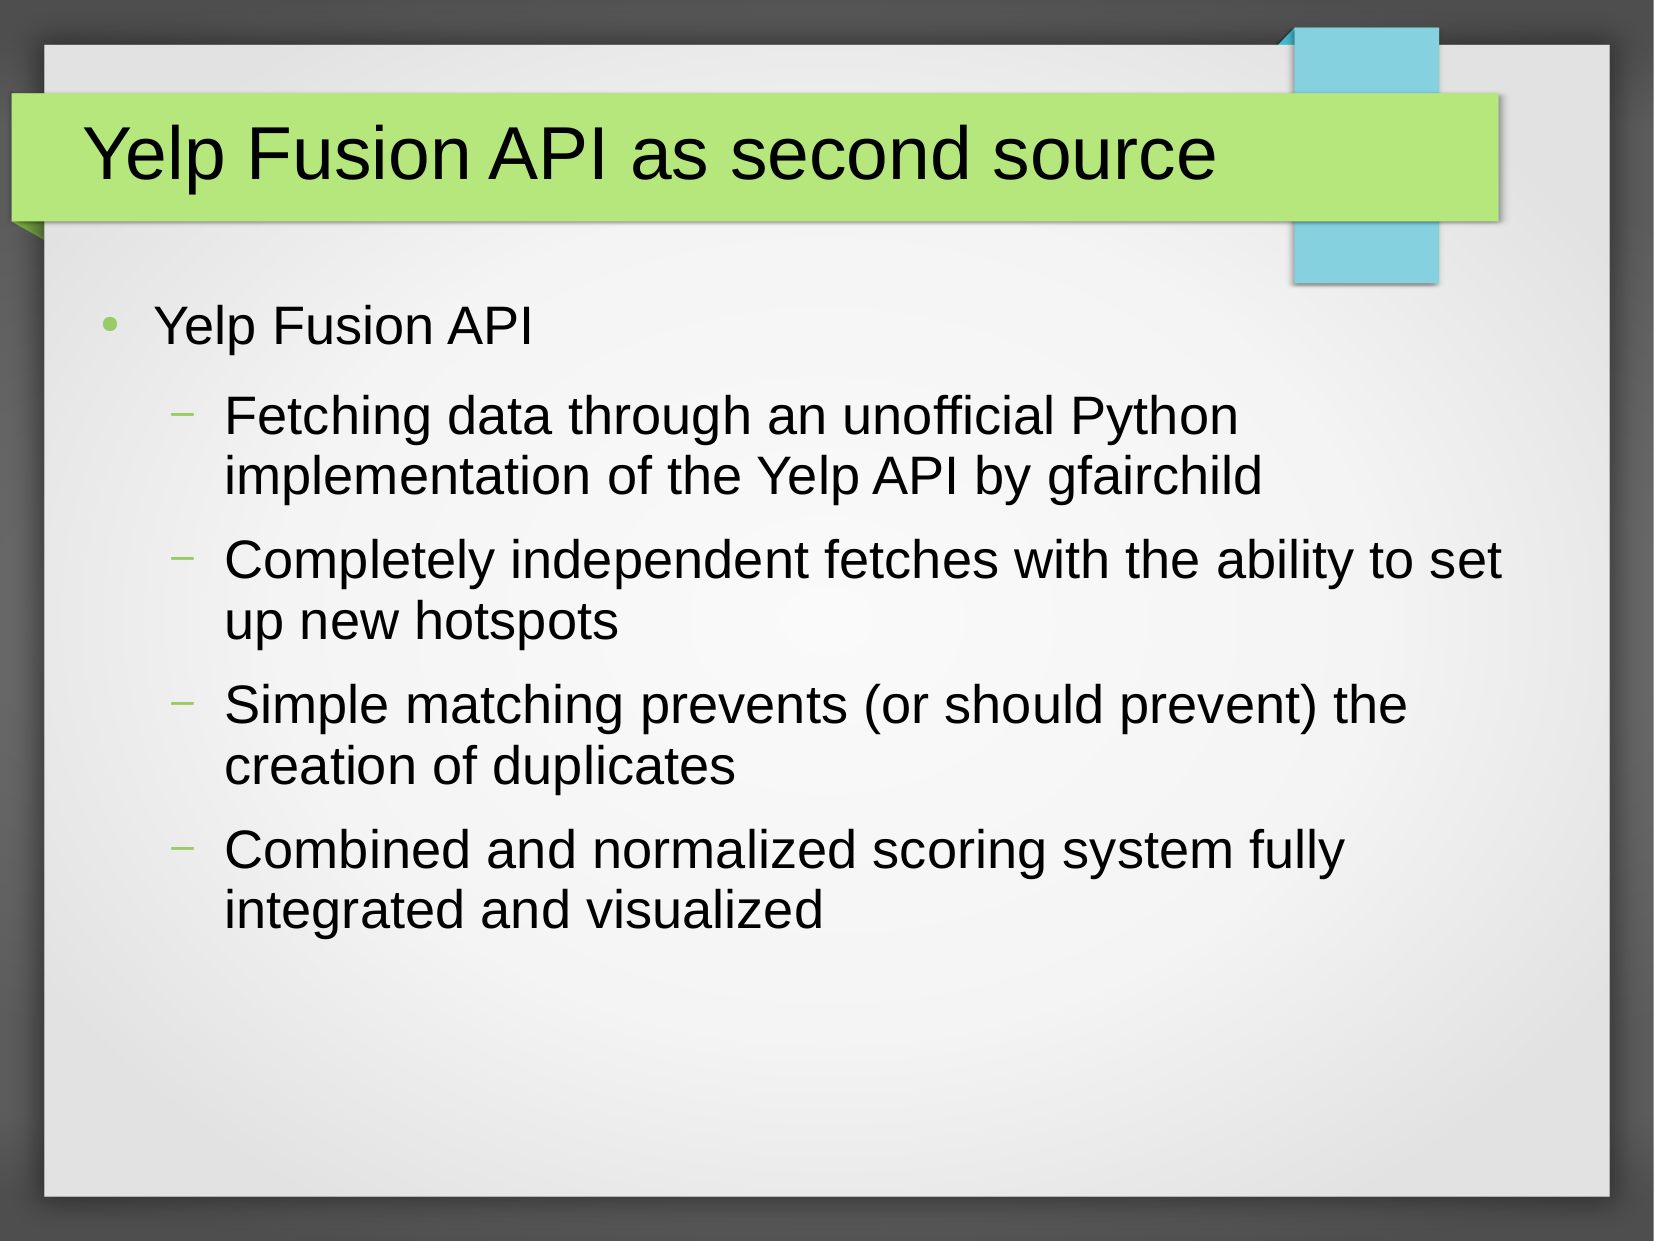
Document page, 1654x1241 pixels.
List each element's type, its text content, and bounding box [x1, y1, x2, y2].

list Yelp Fusion API Fetching data through an unofficial Python implementation of the Yelp API by gfairchild Completely independent fetches with the ability to set up new hotspots Simple matching prevents (or should prevent) the creation of duplicates Combined and normalized scoring system fully integrated and visualized [82, 295, 1571, 1015]
title Yelp Fusion API as second source [82, 94, 1264, 213]
picture [0, 0, 1654, 1241]
